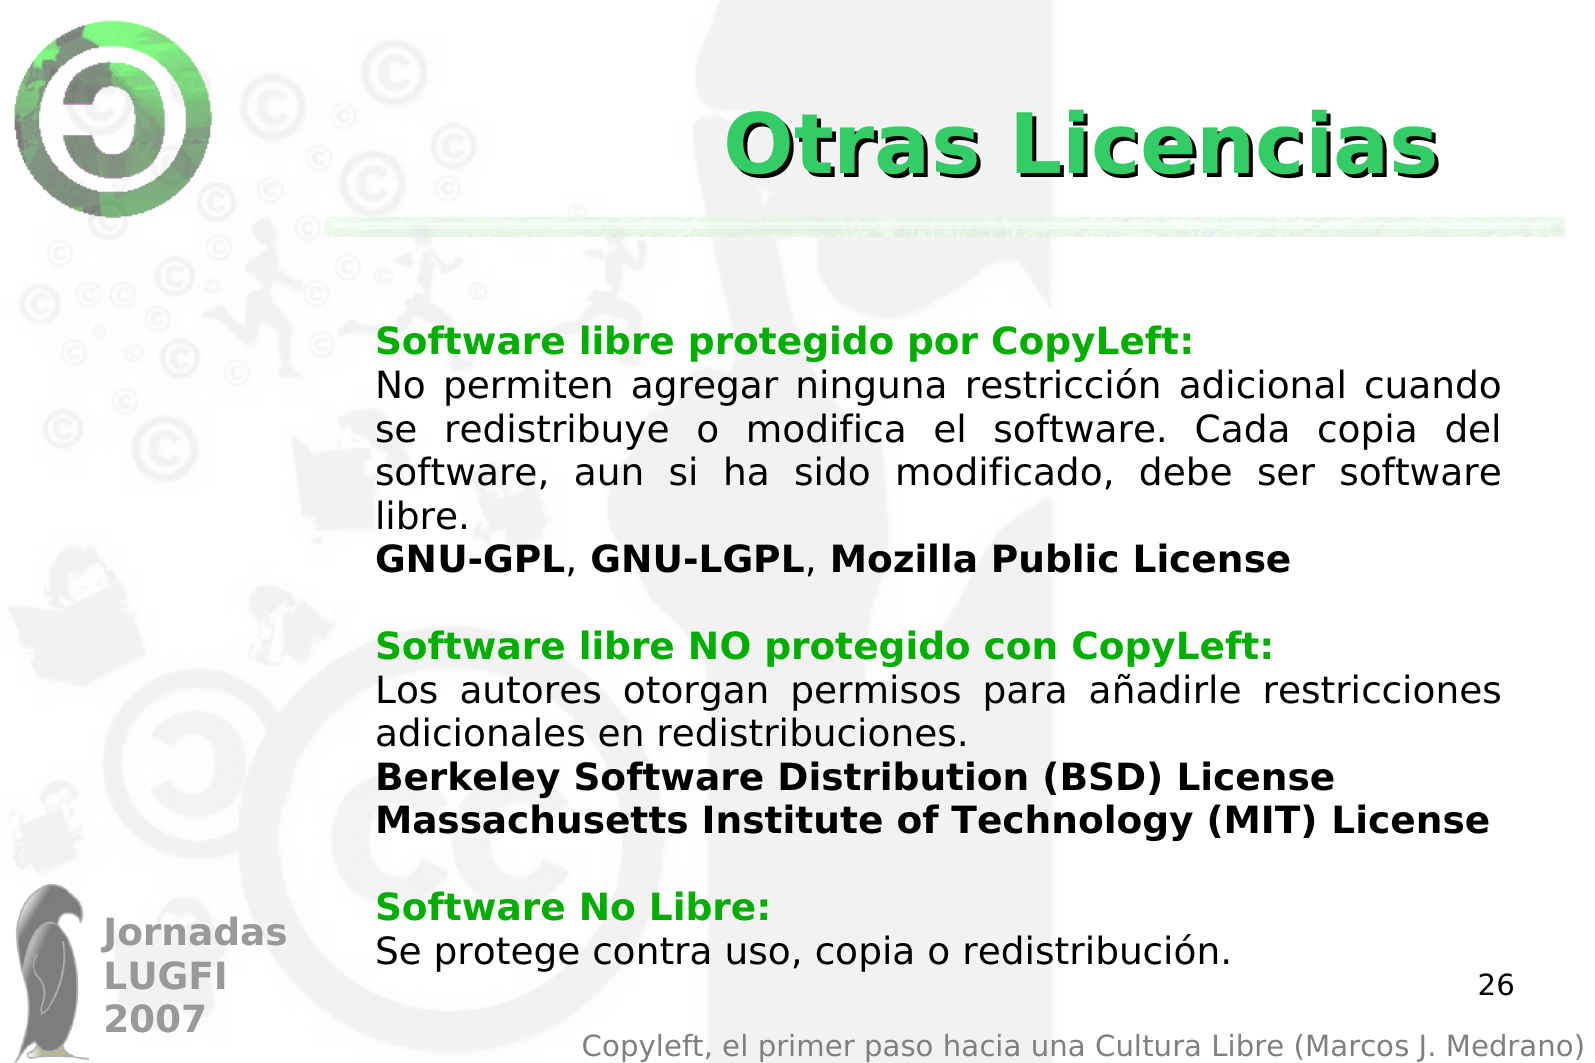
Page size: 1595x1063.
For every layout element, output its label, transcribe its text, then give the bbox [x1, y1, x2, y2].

text_box Software libre protegido por CopyLeft: No permiten agregar ninguna restricción adicional cuando se redistribuye o modifica el software. Cada copia del software, aun si ha sido modificado, debe ser software libre. GNU-GPL, GNU-LGPL, Mozilla Public License Software libre NO protegido con CopyLeft: Los autores otorgan permisos para añadirle restricciones adicionales en redistribuciones. Berkeley Software Distribution (BSD) License Massachusetts Institute of Technology (MIT) License Software No Libre: Se protege contra uso, copia o redistribución. [360, 312, 1518, 1063]
text_box Otras Licencias [708, 88, 1565, 207]
